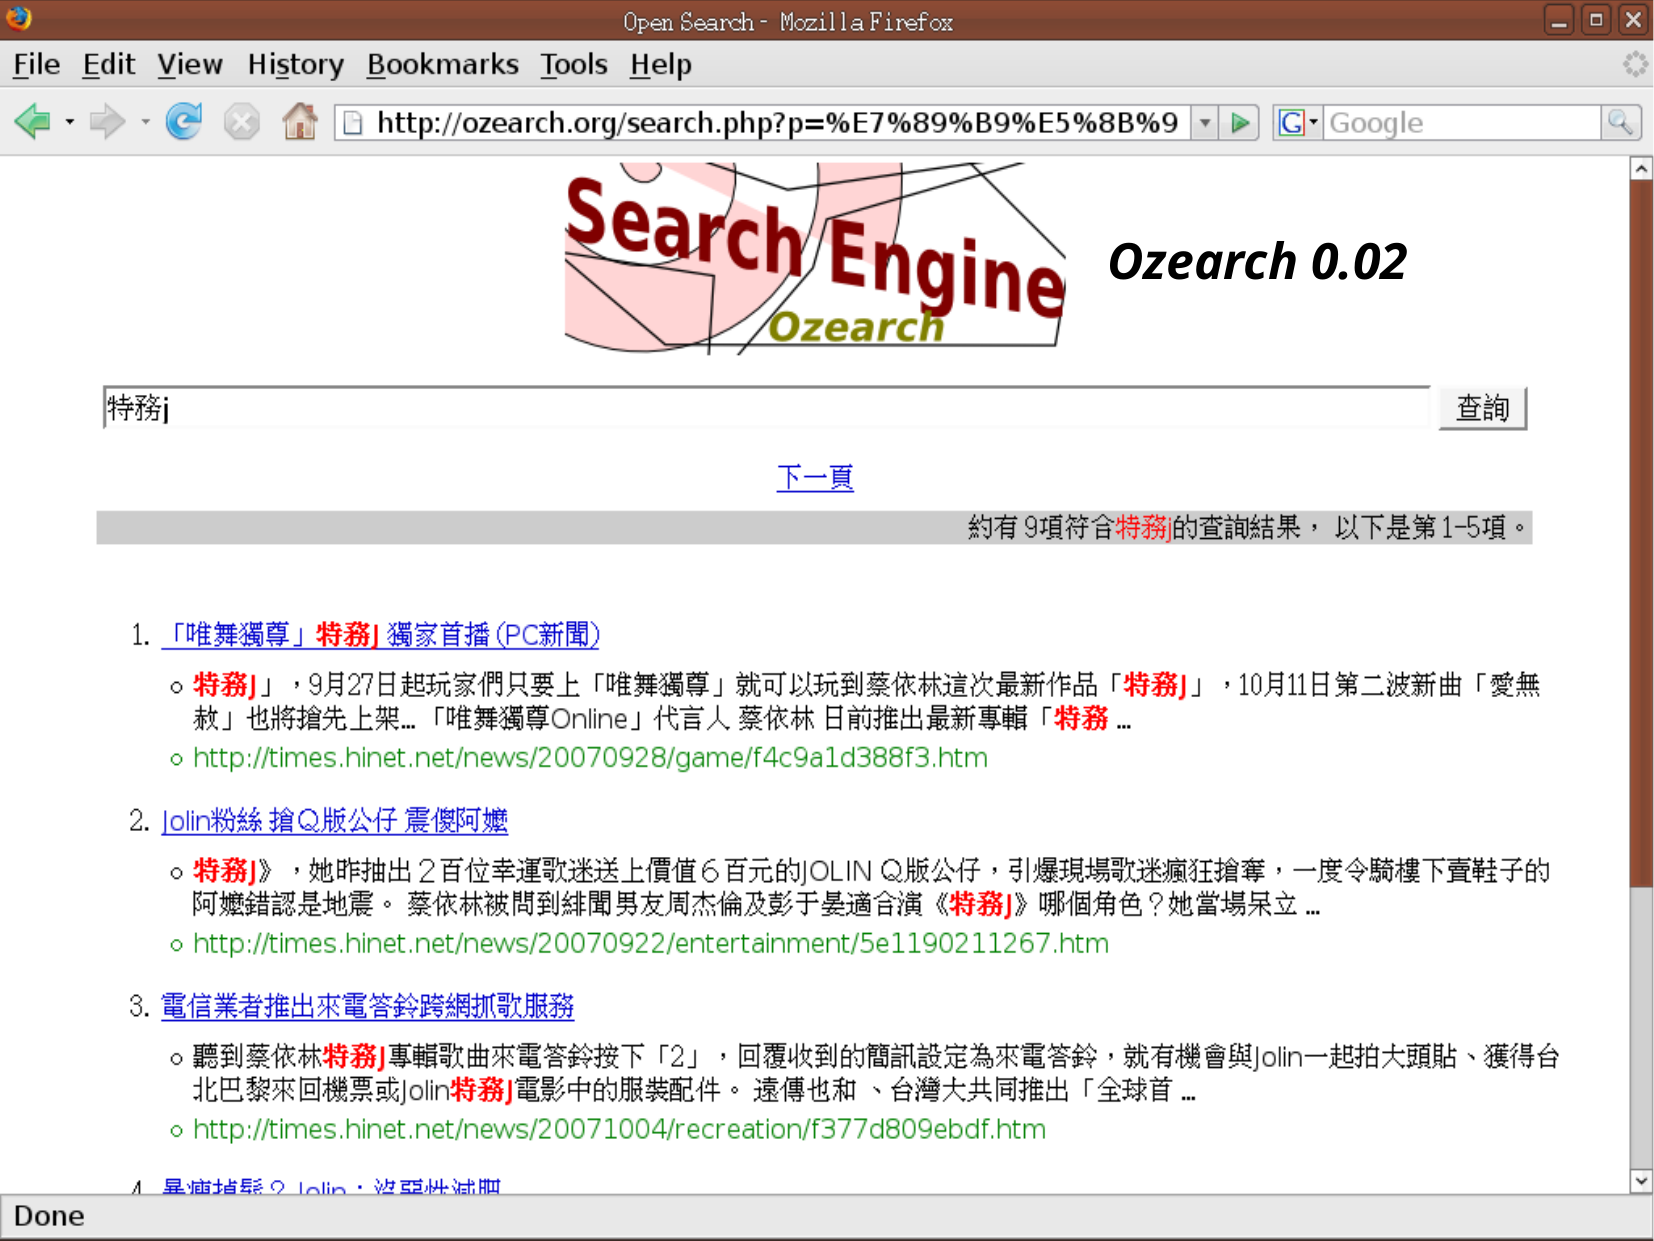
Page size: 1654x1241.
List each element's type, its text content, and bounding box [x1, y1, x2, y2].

picture [0, 0, 1654, 1241]
text_box Ozearch 0.02 [1092, 219, 1654, 293]
